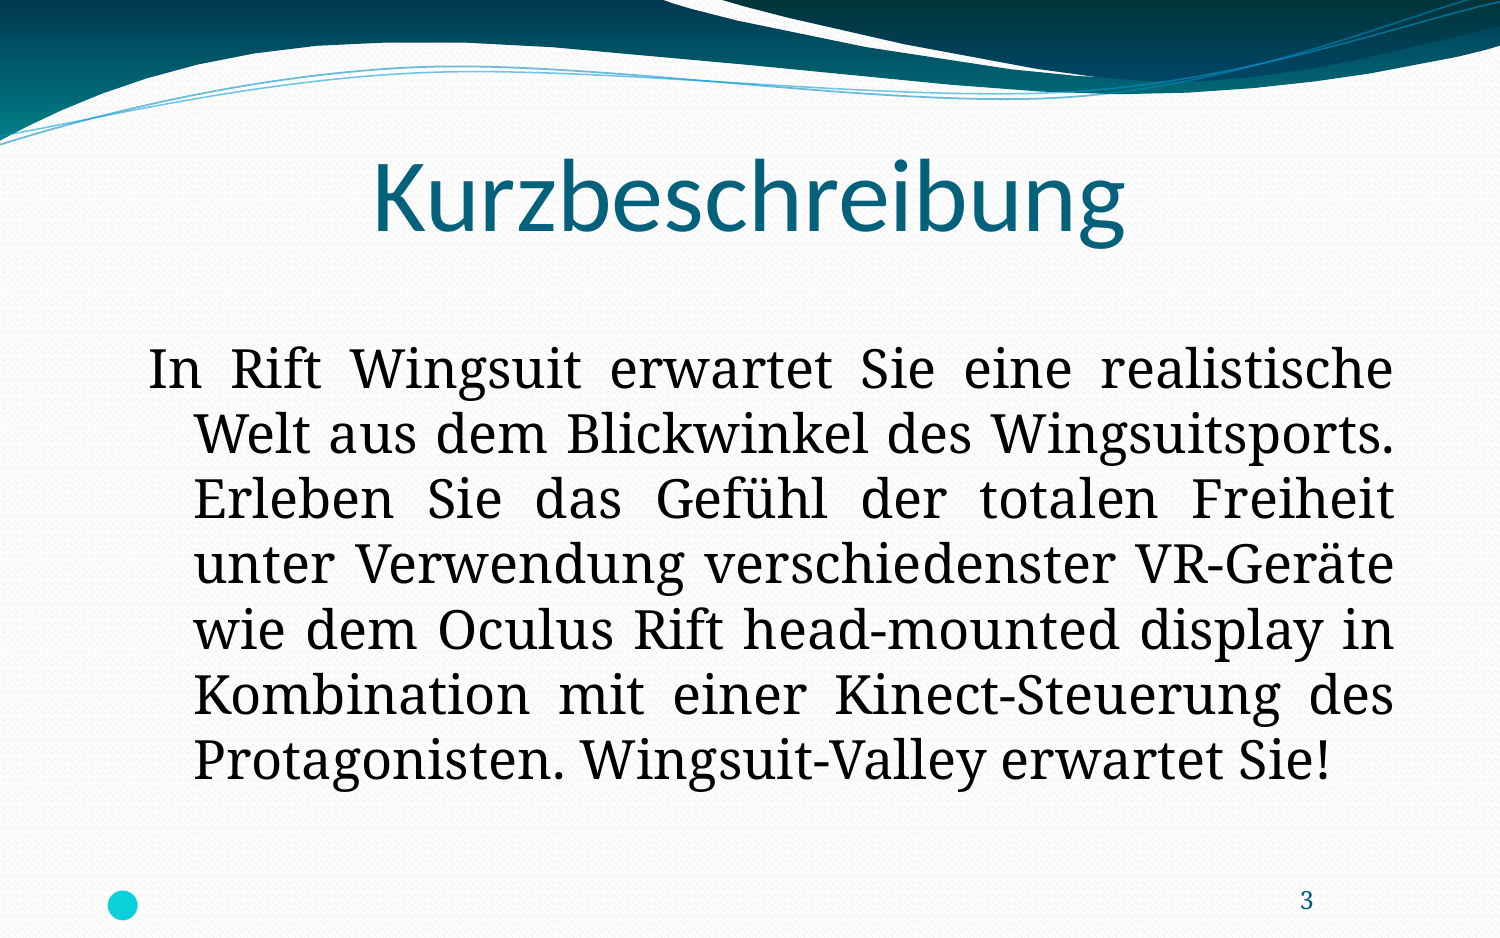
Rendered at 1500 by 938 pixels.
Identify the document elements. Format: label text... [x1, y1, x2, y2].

title Kurzbeschreibung [75, 96, 1426, 253]
list In Rift Wingsuit erwartet Sie eine realistische Welt aus dem Blickwinkel des Wingsuitsports. Erleben Sie das Gefühl der totalen Freiheit unter Verwendung verschiedenster VR-Geräte wie dem Oculus Rift head-mounted display in Kombination mit einer Kinect-Steuerung des Protagonisten. Wingsuit-Valley erwartet Sie! [88, 326, 1412, 824]
text_box 3 [1299, 868, 1426, 919]
